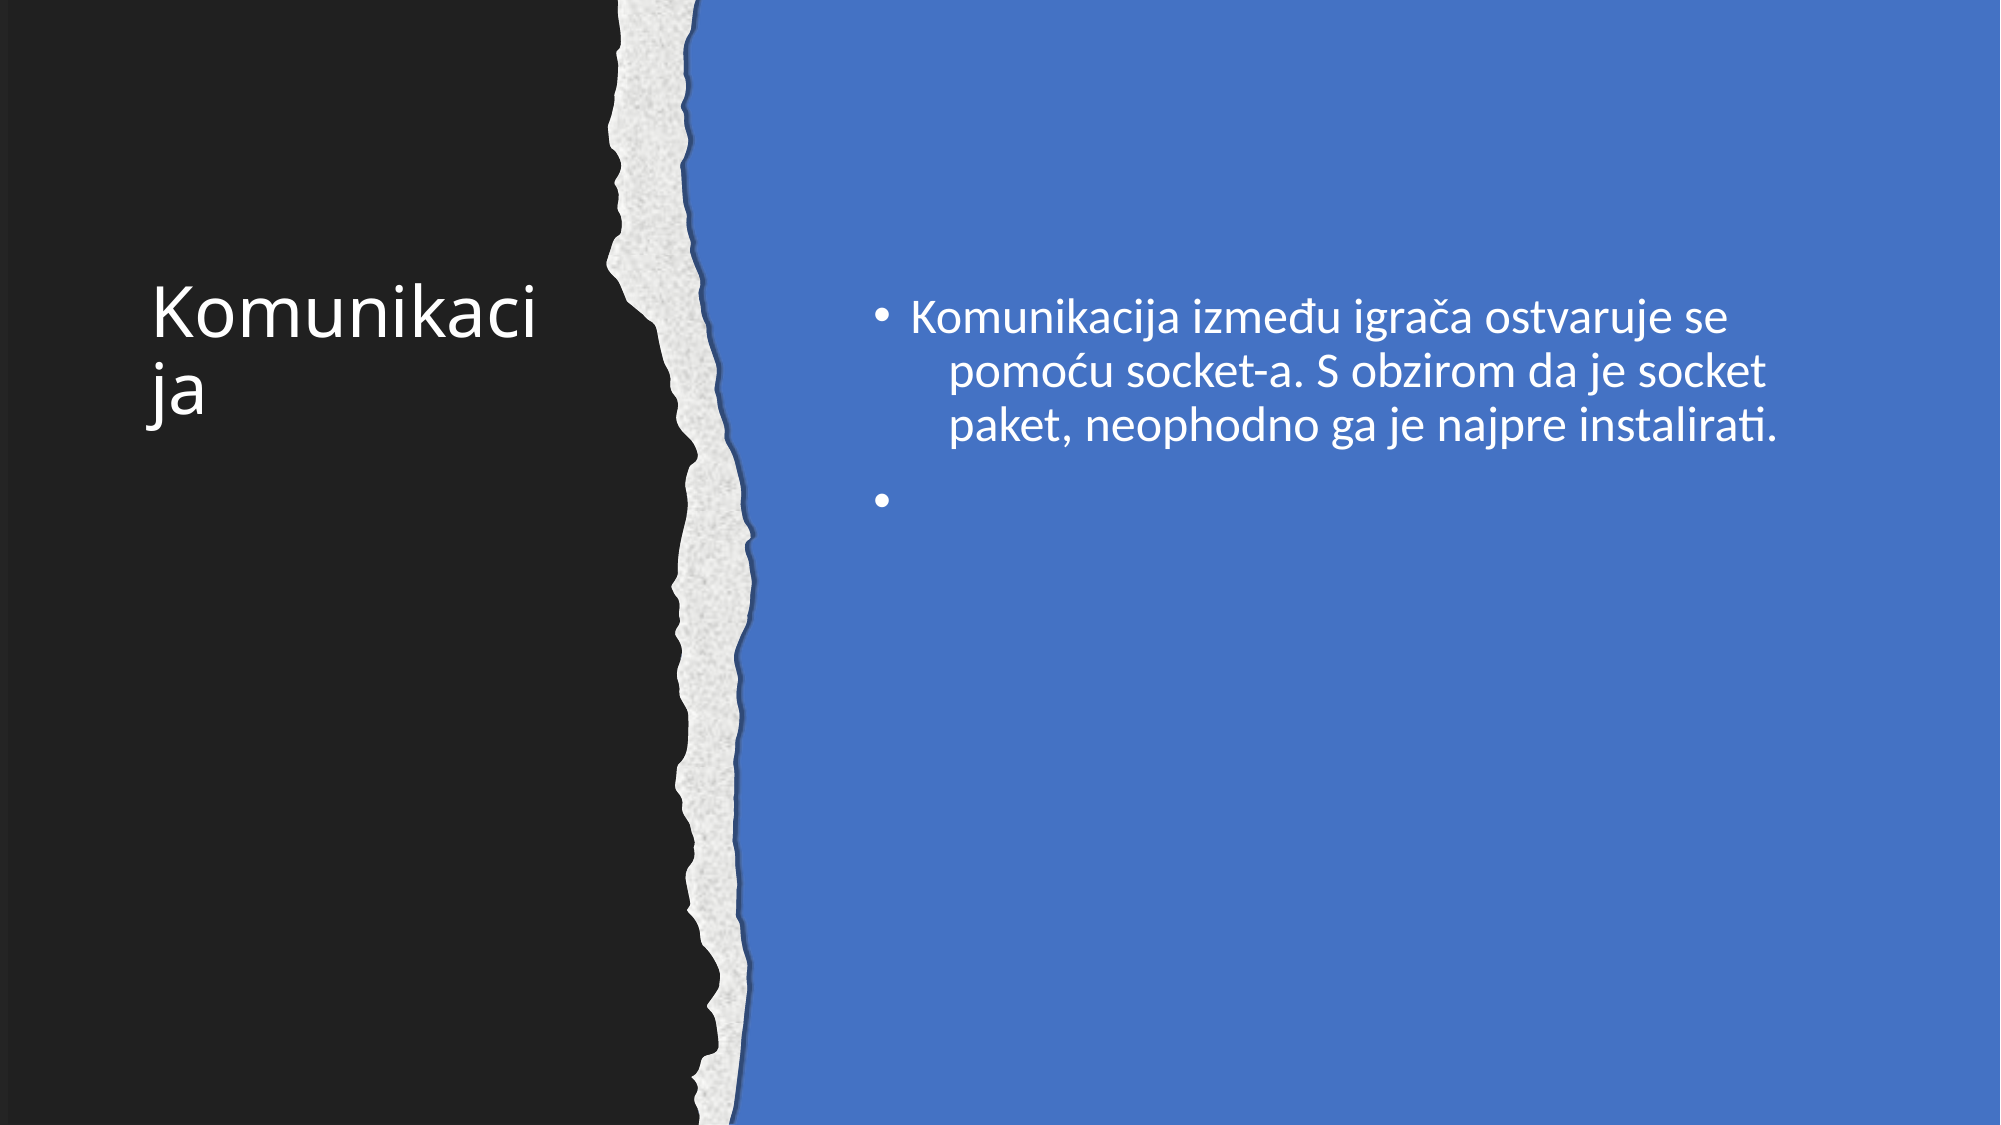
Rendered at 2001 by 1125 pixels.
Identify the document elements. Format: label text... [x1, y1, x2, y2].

text_box [0, 0, 2000, 1125]
title Komunikacija [135, 269, 572, 797]
list Komunikacija između igrača ostvaruje se pomoću socket-a. S obzirom da je socket paket, neophodno ga je najpre instalirati. [858, 282, 1866, 931]
